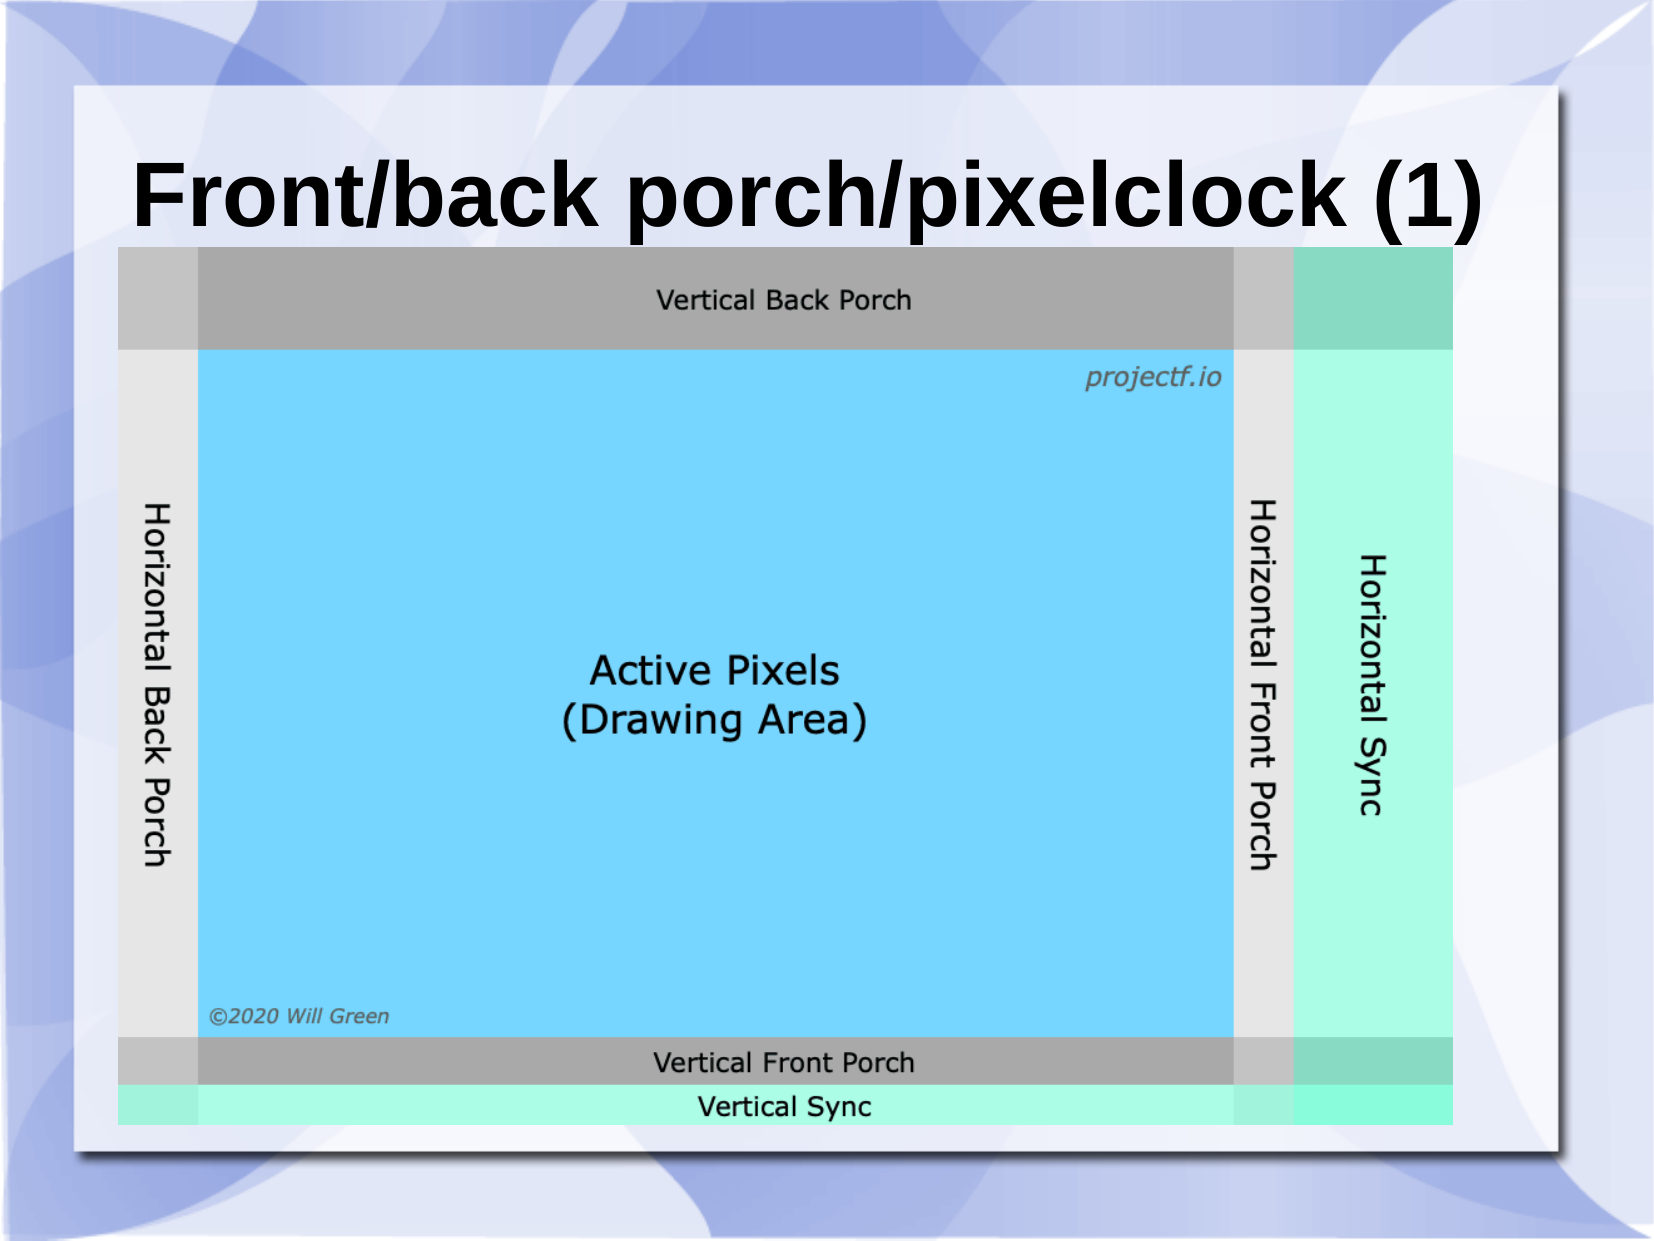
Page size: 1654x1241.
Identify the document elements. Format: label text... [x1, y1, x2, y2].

title Front/back porch/pixelclock (1) [82, 90, 1536, 298]
picture [0, 0, 1654, 1241]
